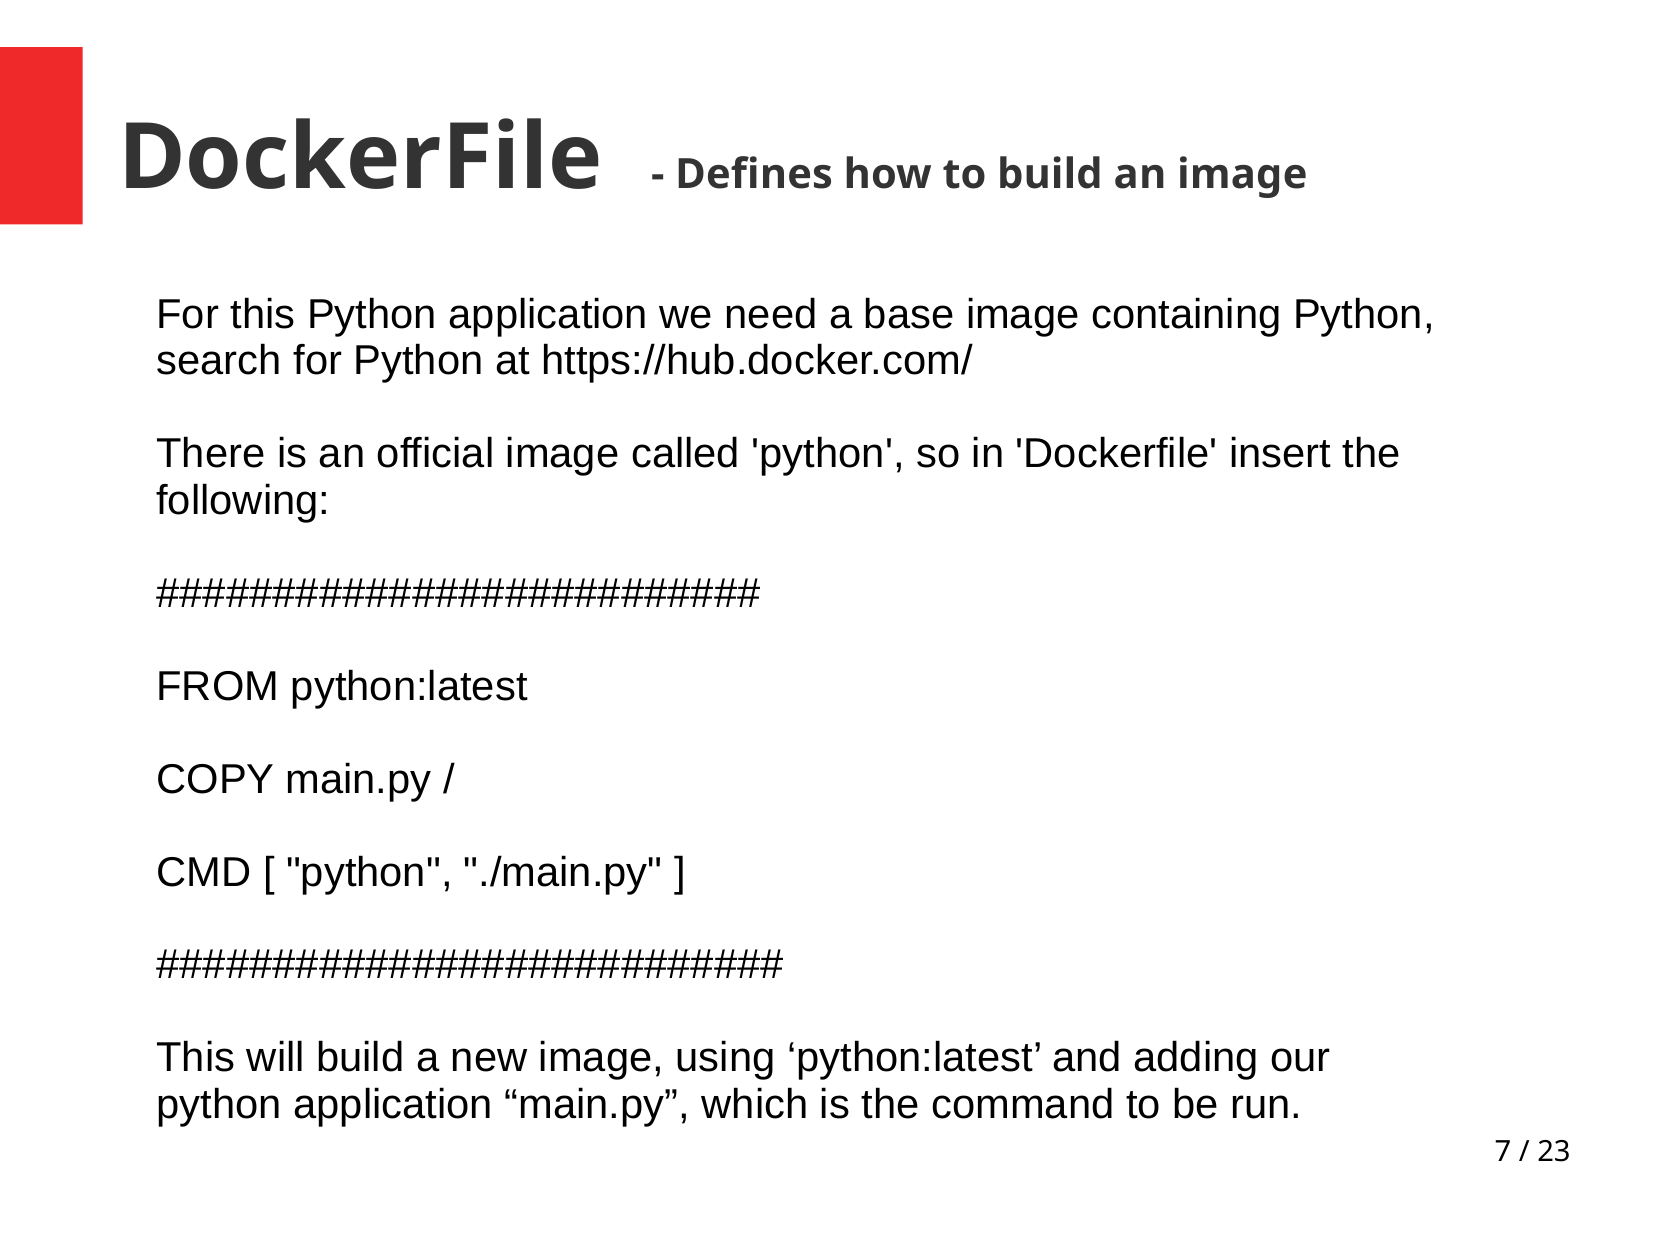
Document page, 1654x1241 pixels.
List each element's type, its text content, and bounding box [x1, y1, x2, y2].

text_box For this Python application we need a base image containing Python, search for Python at https://hub.docker.com/ There is an official image called 'python', so in 'Dockerfile' insert the following: ########################## FROM python:latest COPY main.py / CMD [ "python", "./main.py" ] ########################### This will build a new image, using ‘python:latest’ and adding our python application “main.py”, which is the command to be run. [141, 283, 1453, 1182]
title DockerFile - Defines how to build an image [118, 49, 1571, 257]
